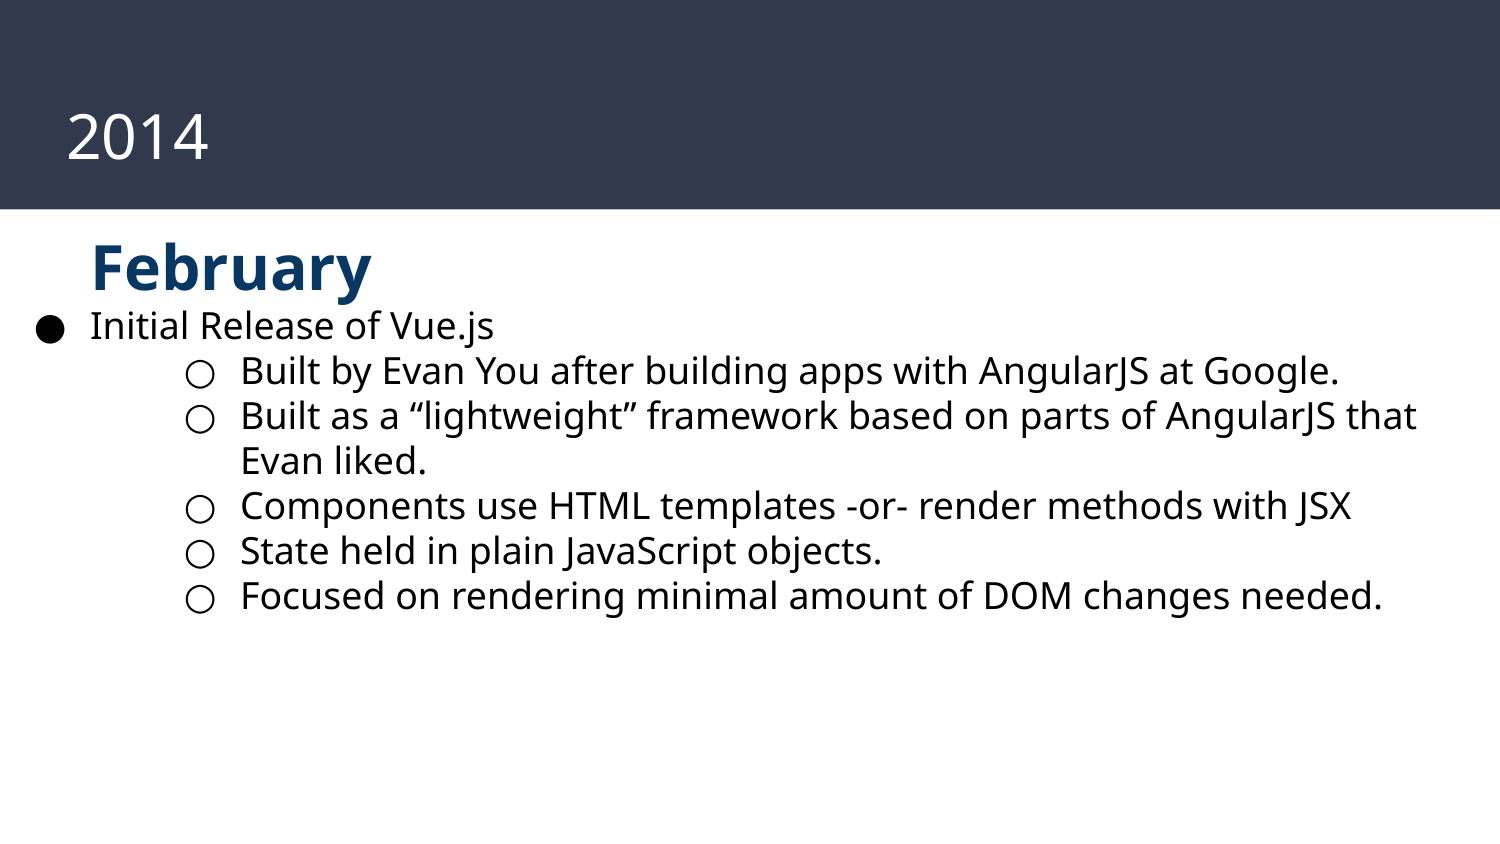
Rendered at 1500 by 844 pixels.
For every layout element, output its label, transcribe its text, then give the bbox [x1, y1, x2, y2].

text_box February Initial Release of Vue.js Built by Evan You after building apps with AngularJS at Google. Built as a “lightweight” framework based on parts of AngularJS that Evan liked. Components use HTML templates -or- render methods with JSX State held in plain JavaScript objects. Focused on rendering minimal amount of DOM changes needed. [0, 212, 1500, 830]
title 2014 [51, 82, 1449, 185]
